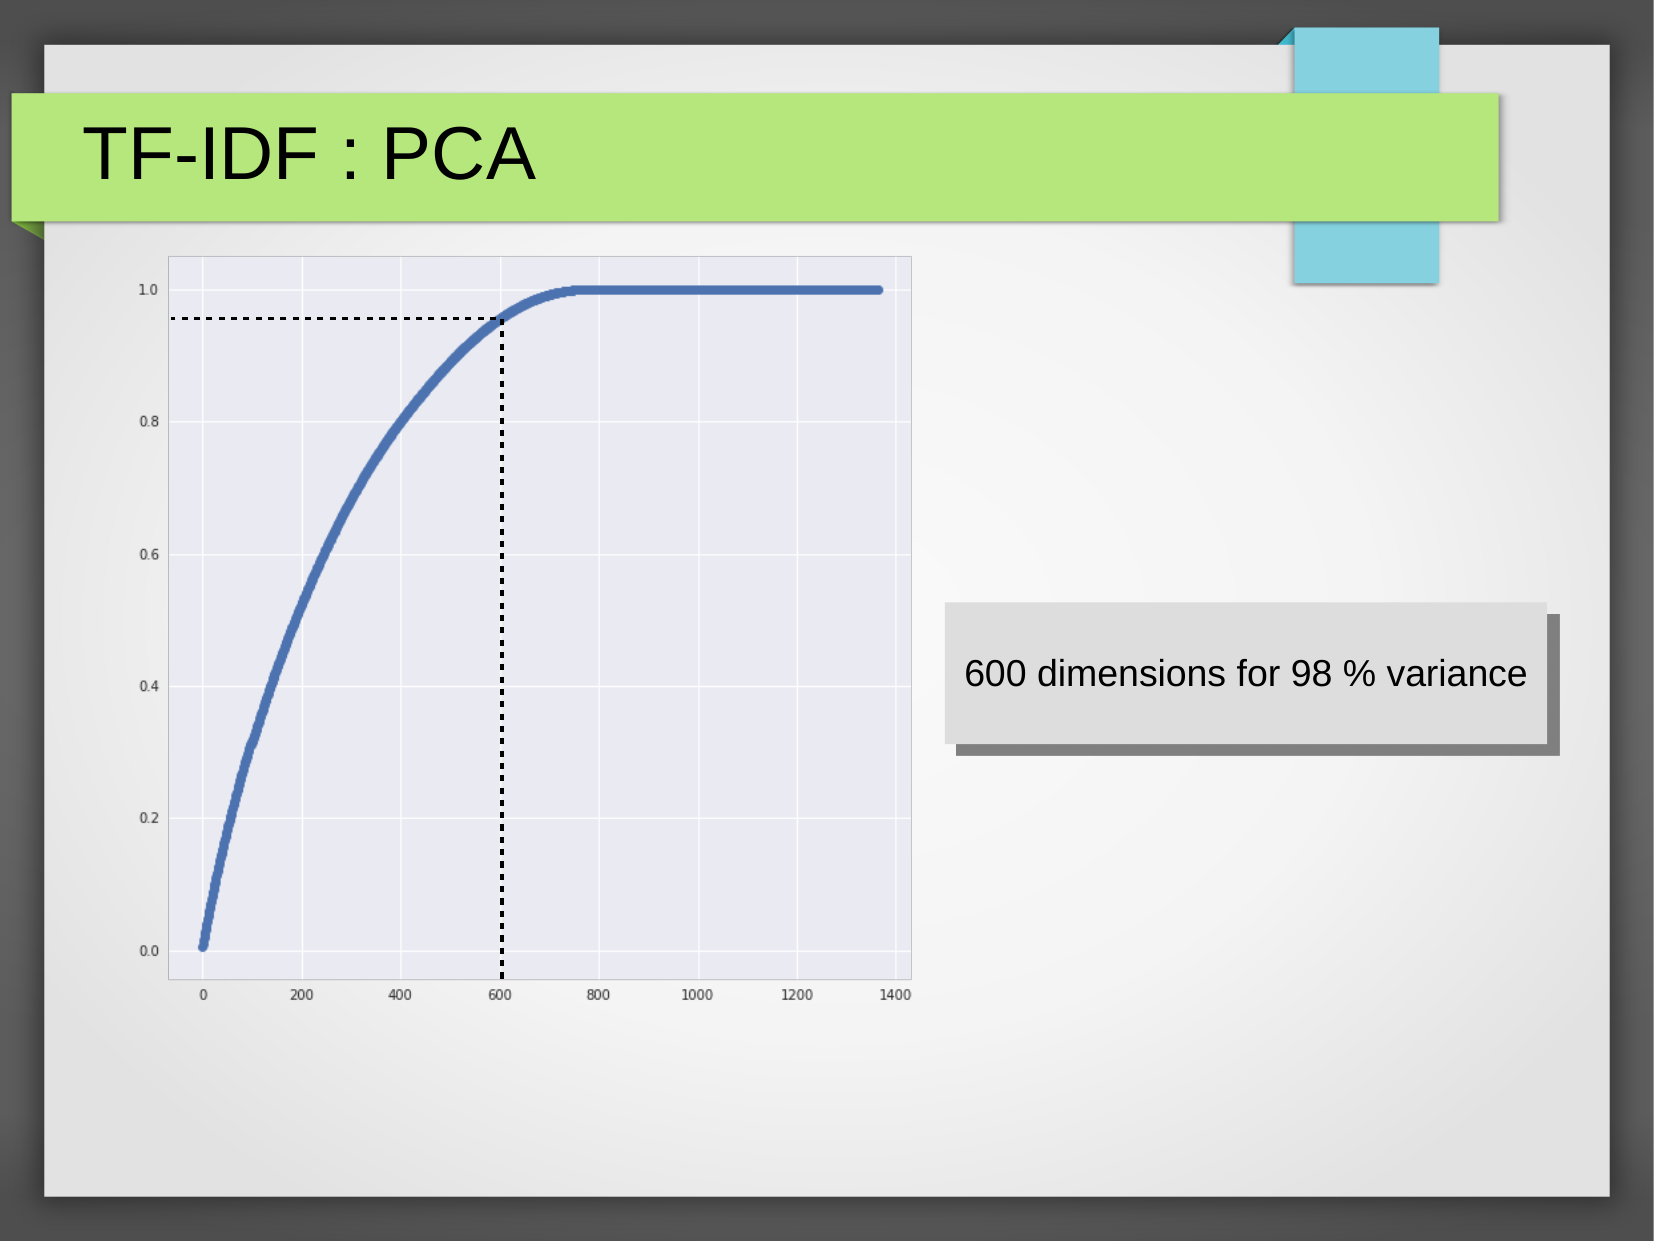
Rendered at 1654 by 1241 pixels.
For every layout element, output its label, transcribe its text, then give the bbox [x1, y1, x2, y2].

picture [0, 0, 1654, 1241]
text_box 600 dimensions for 98 % variance [944, 602, 1548, 745]
title TF-IDF : PCA [82, 94, 1264, 213]
